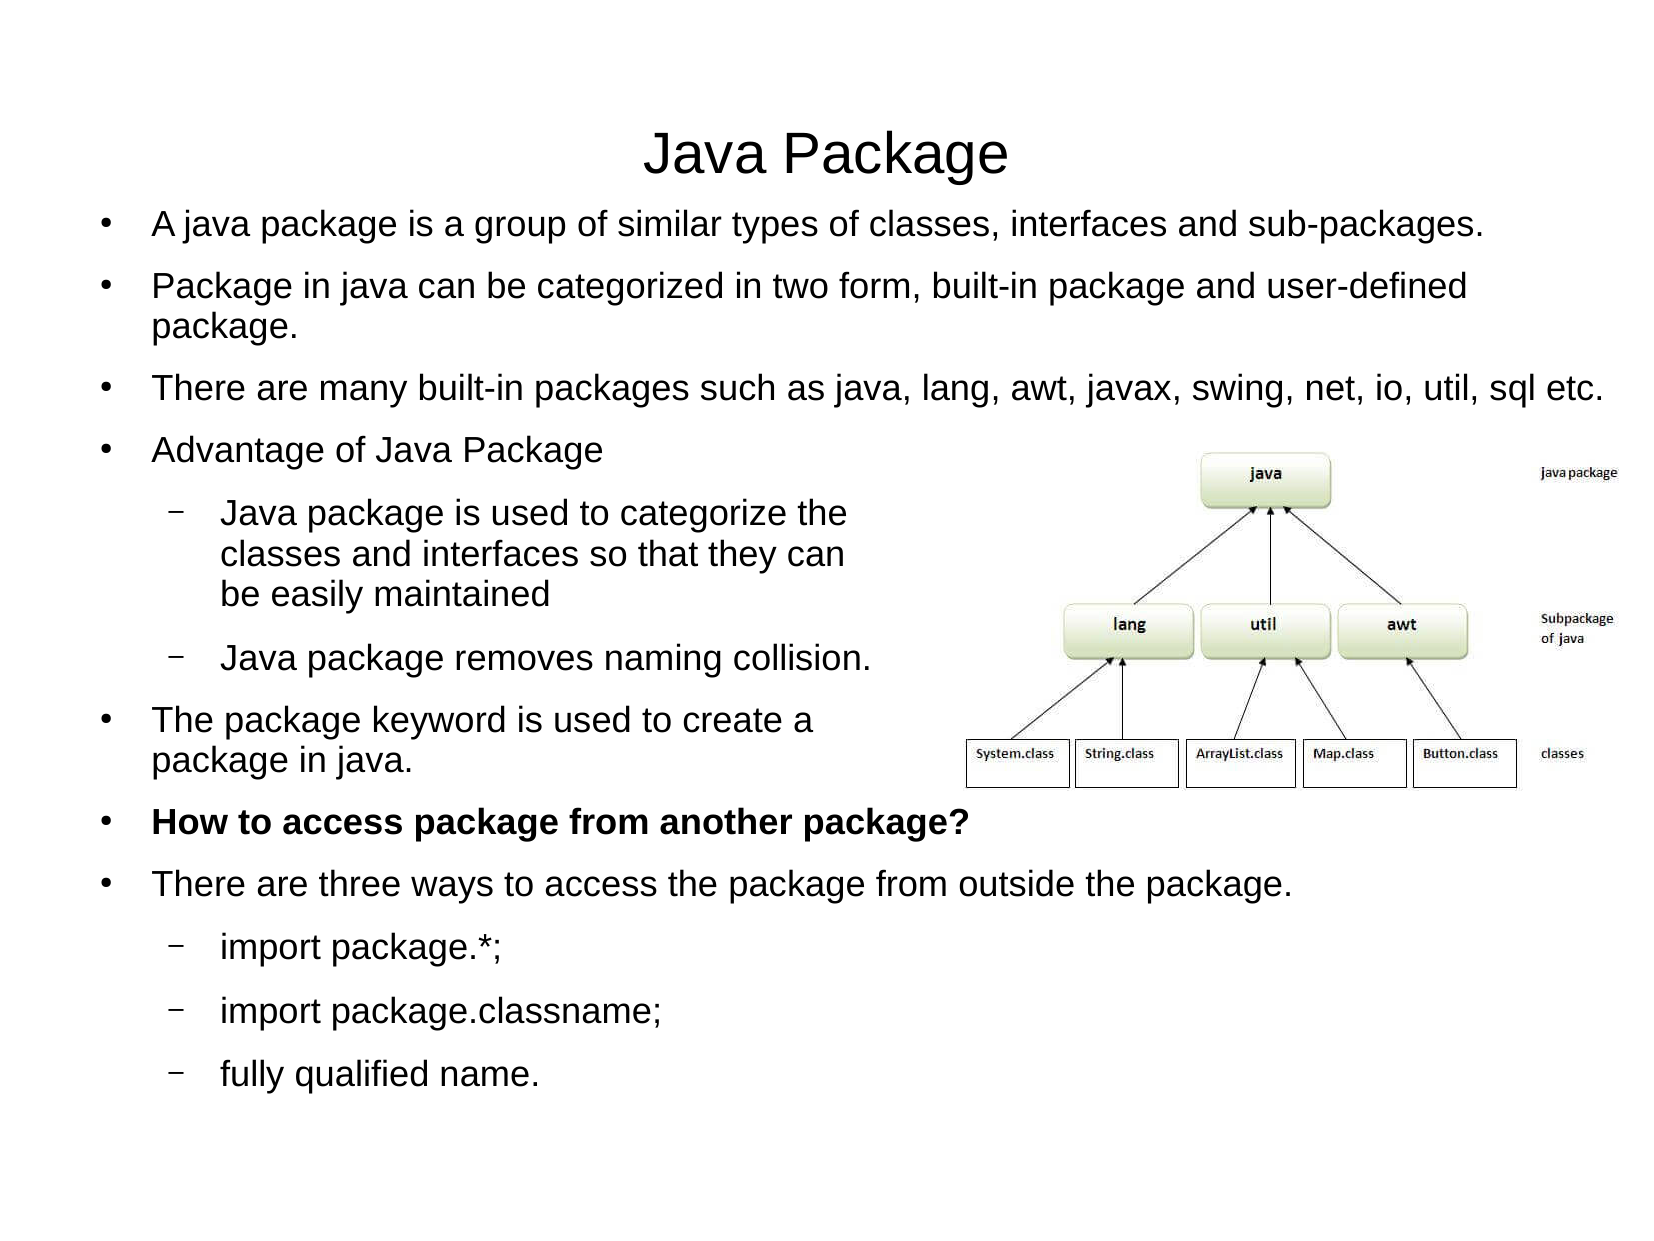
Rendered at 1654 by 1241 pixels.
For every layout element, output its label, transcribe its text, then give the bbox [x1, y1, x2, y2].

picture [960, 448, 1619, 792]
list A java package is a group of similar types of classes, interfaces and sub-packages. Package in java can be categorized in two form, built-in package and user-defined package. There are many built-in packages such as java, lang, awt, javax, swing, net, io, util, sql etc. Advantage of Java Package Java package is used to categorize the classes and interfaces so that they can be easily maintained Java package removes naming collision. The package keyword is used to create a package in java. How to access package from another package? There are three ways to access the package from outside the package. import package.*; import package.classname; fully qualified name. [82, 203, 1619, 1135]
title Java Package [82, 49, 1571, 203]
